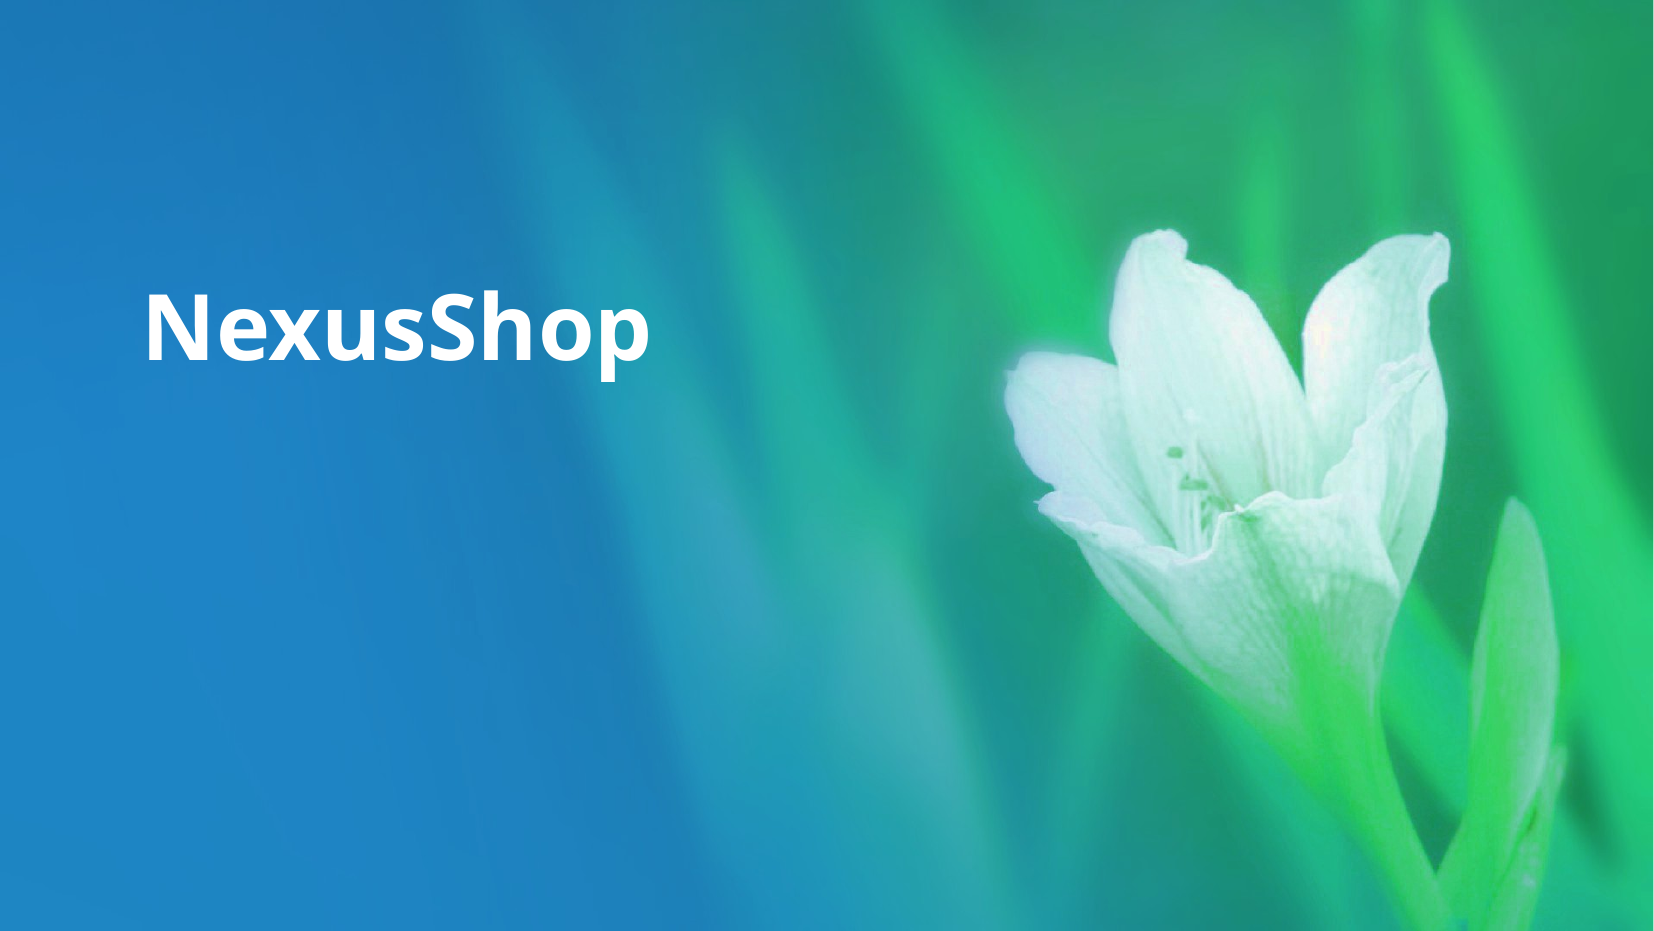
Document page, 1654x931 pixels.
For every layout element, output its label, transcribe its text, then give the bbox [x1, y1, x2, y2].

picture [0, 0, 1654, 931]
title NexusShop [118, 177, 1536, 473]
